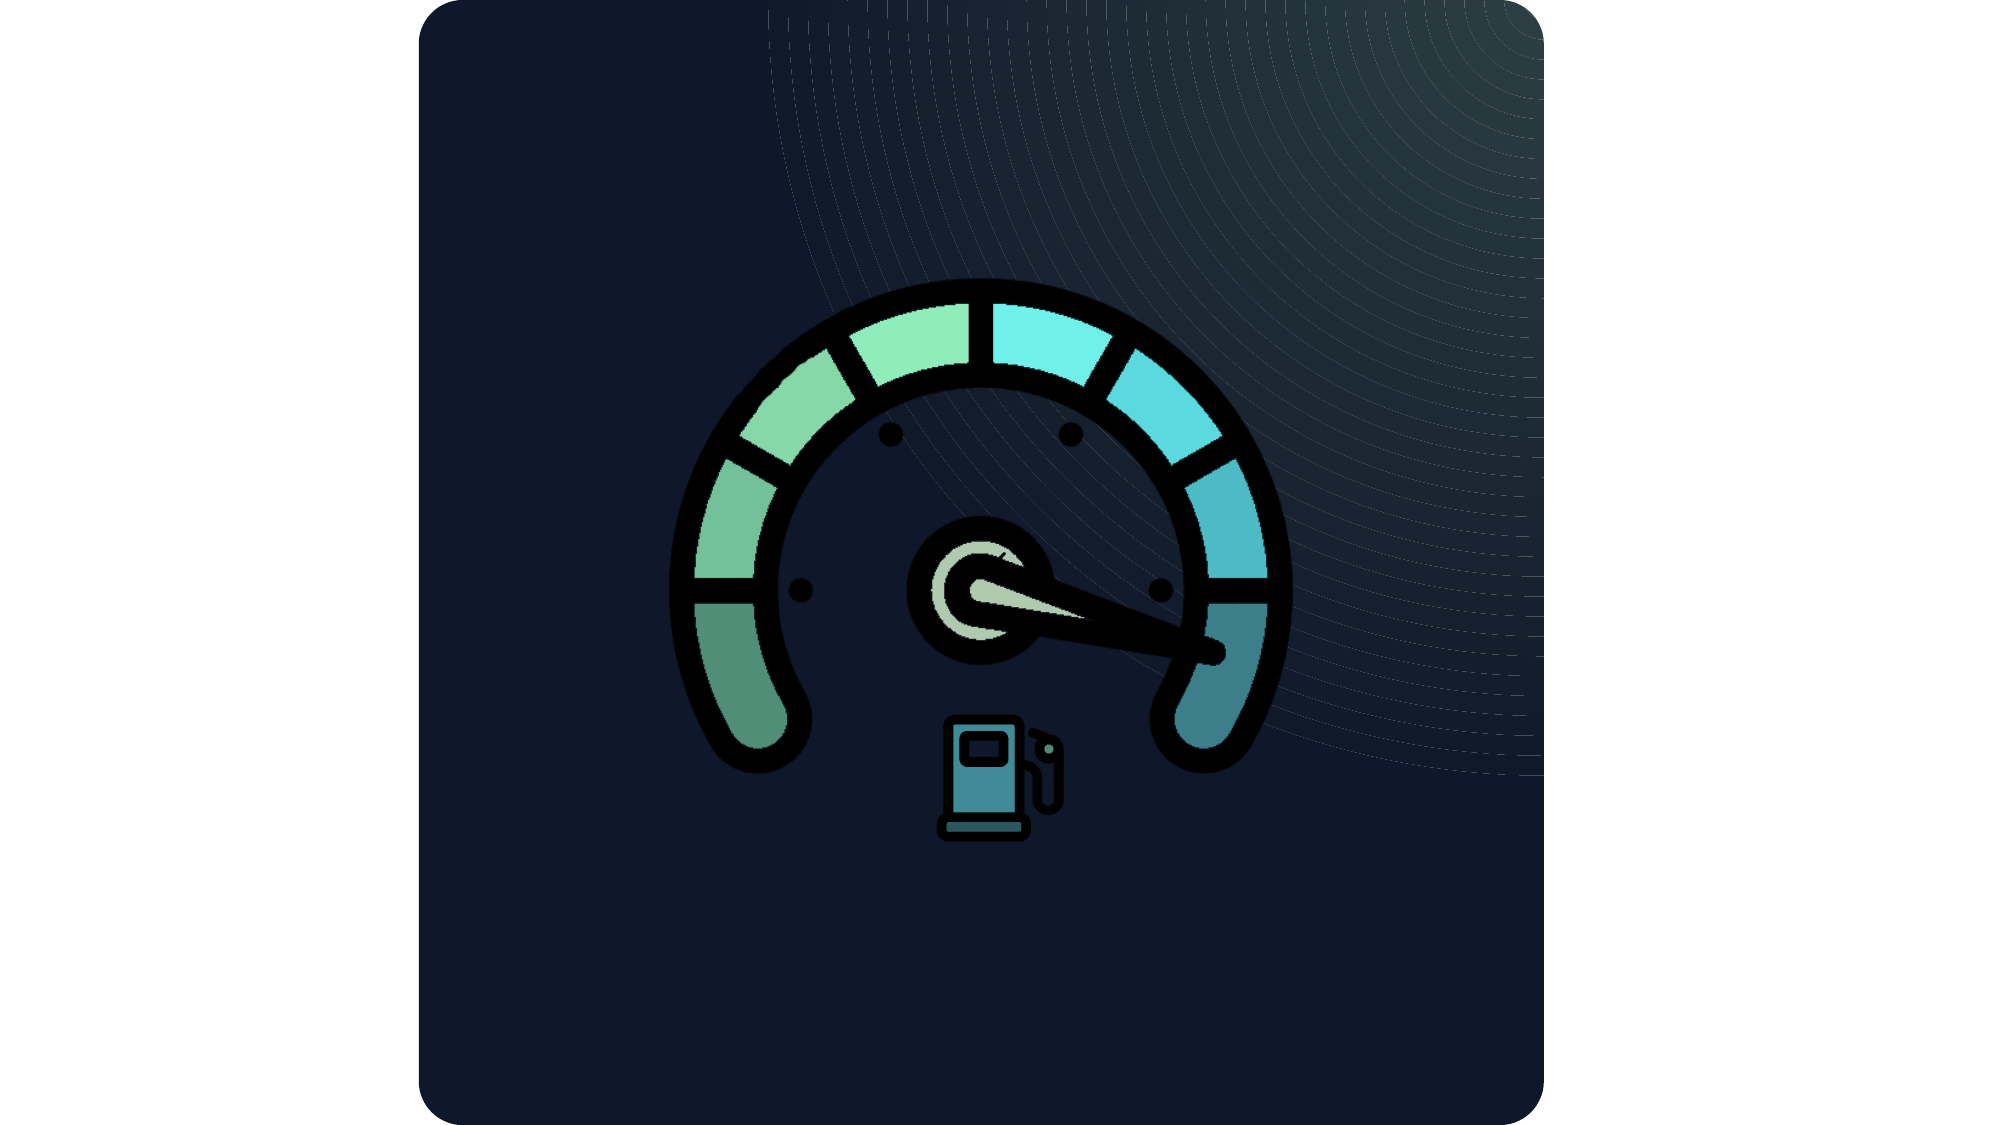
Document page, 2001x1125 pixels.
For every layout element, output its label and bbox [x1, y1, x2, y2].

text_box [418, 0, 1544, 1125]
picture [669, 232, 1293, 856]
